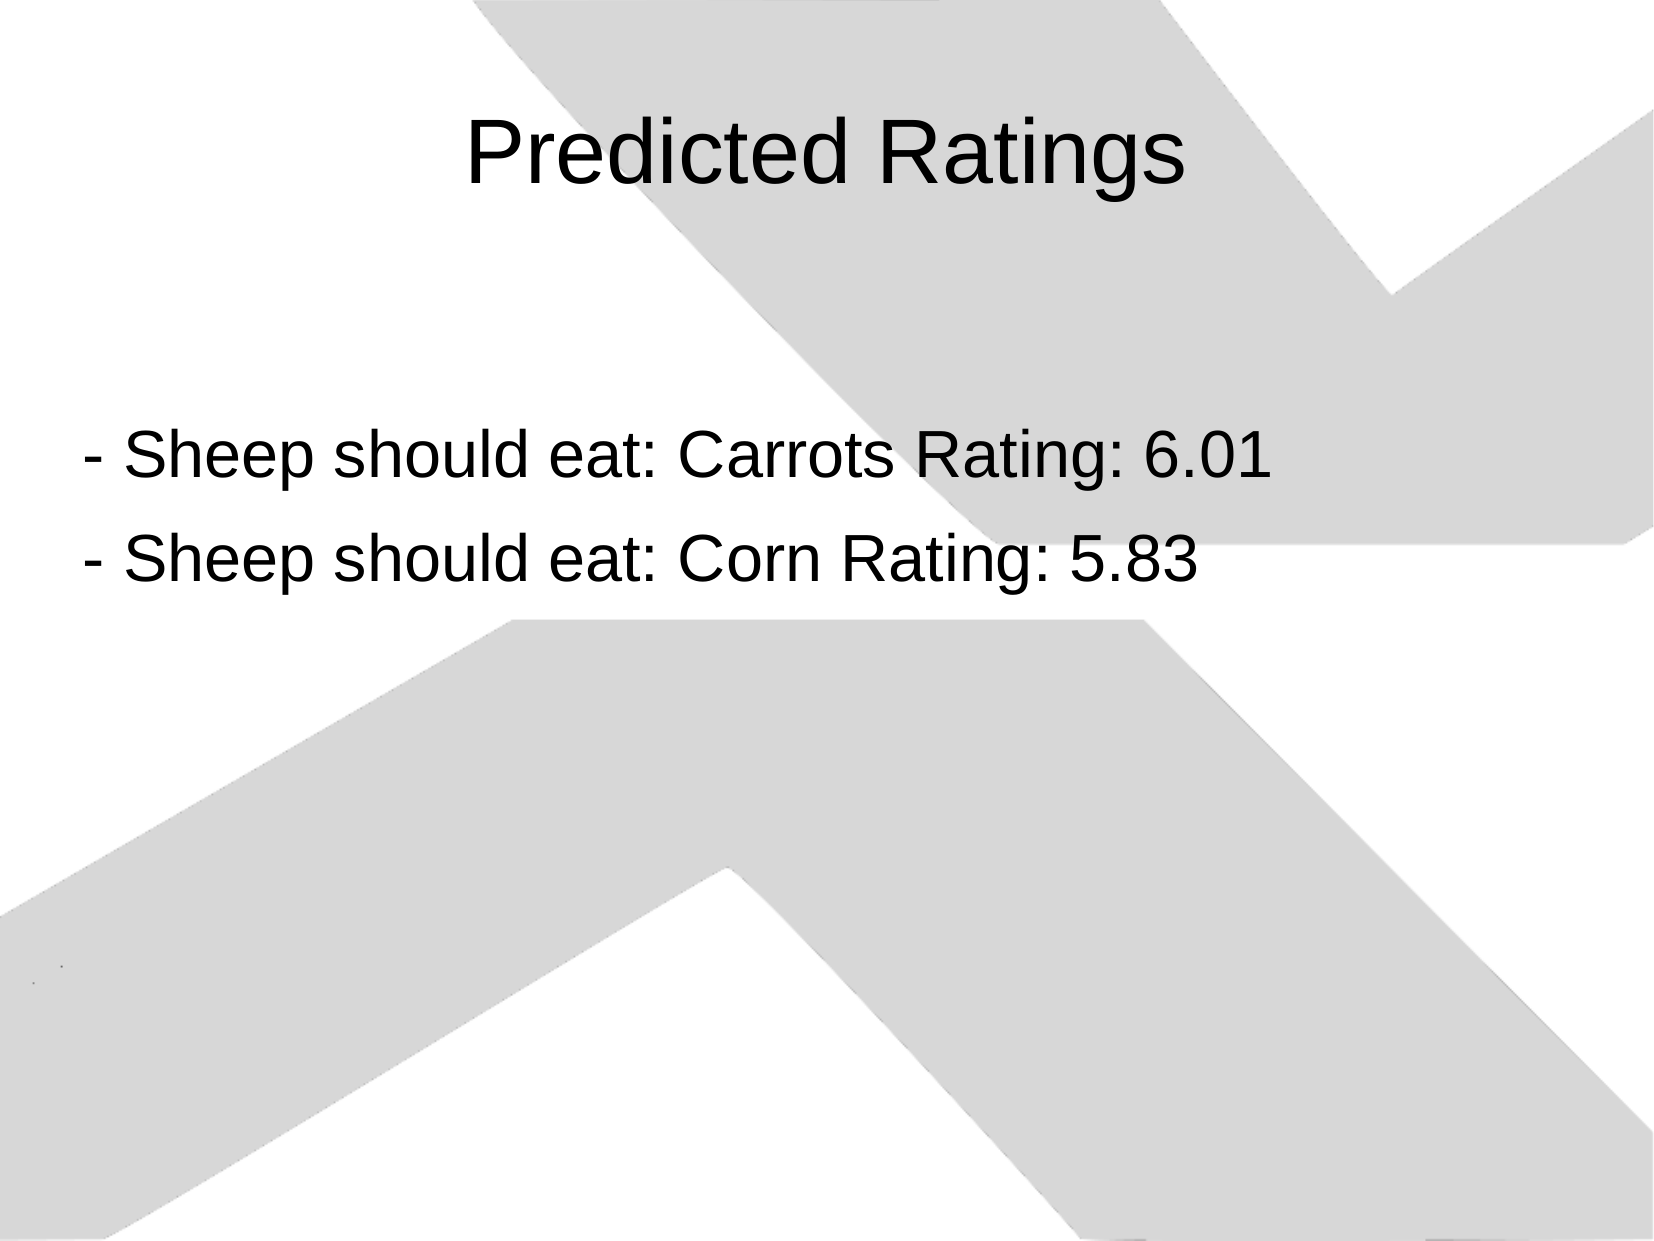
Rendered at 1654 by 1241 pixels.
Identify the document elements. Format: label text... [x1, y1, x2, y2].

title Predicted Ratings [82, 49, 1571, 257]
picture [0, 0, 1654, 1241]
list - Sheep should eat: Carrots Rating: 6.01 - Sheep should eat: Corn Rating: 5.83 [82, 413, 1571, 1232]
